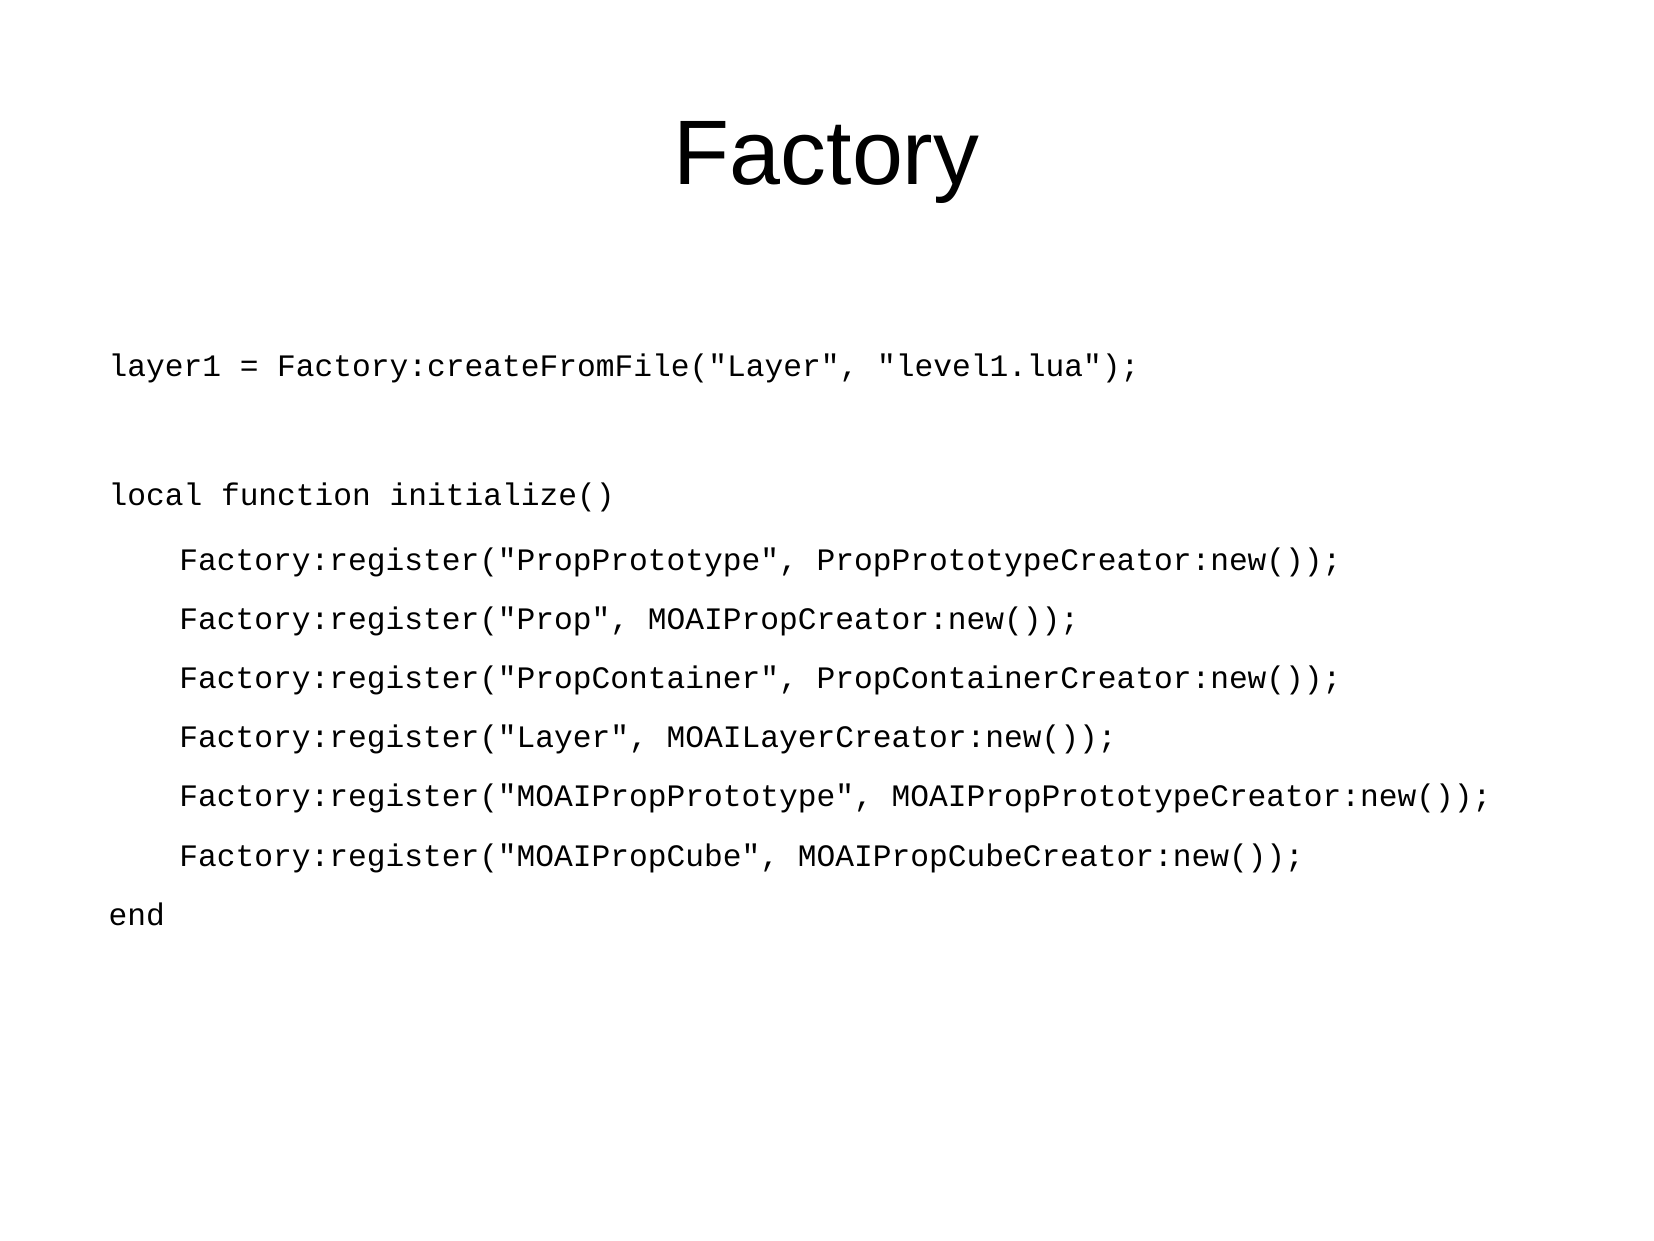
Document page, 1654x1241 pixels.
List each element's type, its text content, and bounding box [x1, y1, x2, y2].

list layer1 = Factory:createFromFile("Layer", "level1.lua"); local function initialize() Factory:register("PropPrototype", PropPrototypeCreator:new()); Factory:register("Prop", MOAIPropCreator:new()); Factory:register("PropContainer", PropContainerCreator:new()); Factory:register("Layer", MOAILayerCreator:new()); Factory:register("MOAIPropPrototype", MOAIPropPrototypeCreator:new()); Factory:register("MOAIPropCube", MOAIPropCubeCreator:new()); end [37, 350, 1576, 976]
title Factory [82, 49, 1571, 257]
